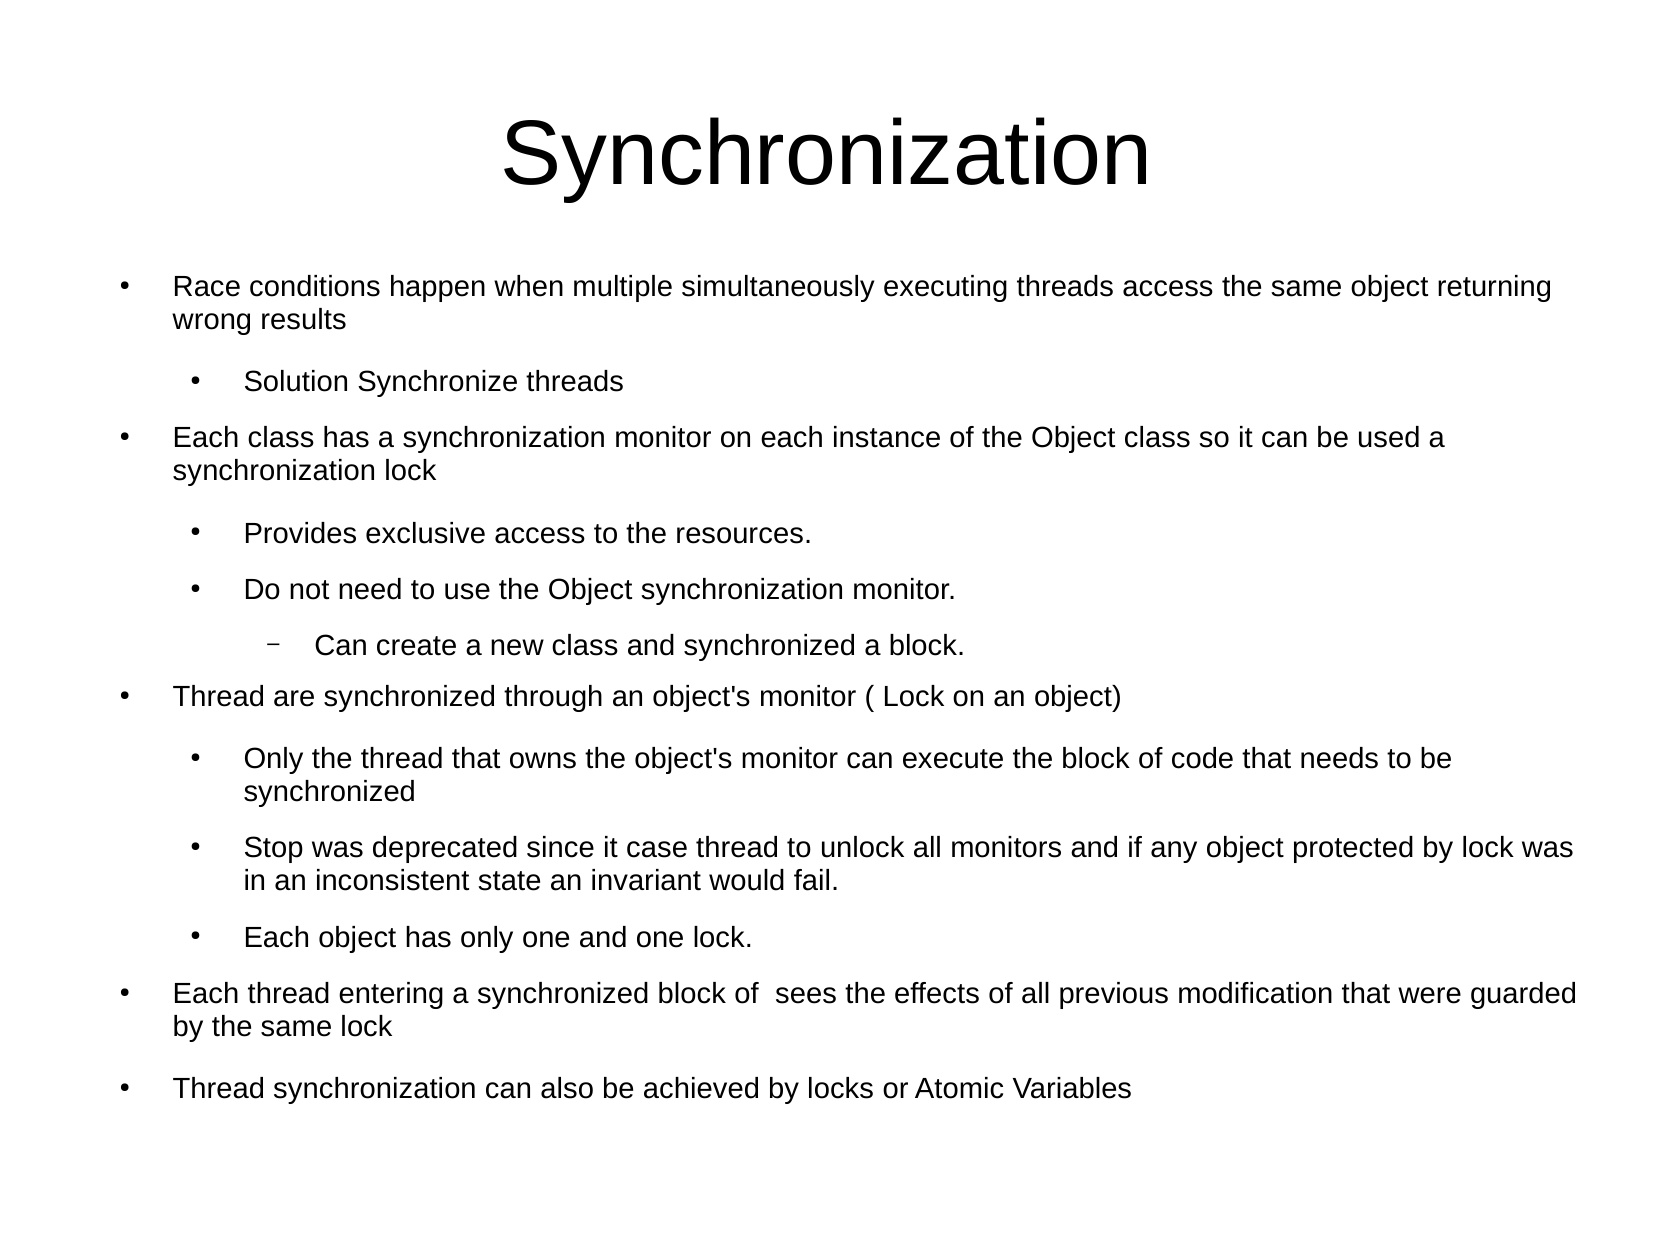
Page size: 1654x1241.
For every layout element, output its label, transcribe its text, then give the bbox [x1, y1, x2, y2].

list Race conditions happen when multiple simultaneously executing threads access the same object returning wrong results Solution Synchronize threads Each class has a synchronization monitor on each instance of the Object class so it can be used a synchronization lock Provides exclusive access to the resources. Do not need to use the Object synchronization monitor. Can create a new class and synchronized a block. Thread are synchronized through an object's monitor ( Lock on an object) Only the thread that owns the object's monitor can execute the block of code that needs to be synchronized Stop was deprecated since it case thread to unlock all monitors and if any object protected by lock was in an inconsistent state an invariant would fail. Each object has only one and one lock. Each thread entering a synchronized block of sees the effects of all previous modification that were guarded by the same lock Thread synchronization can also be achieved by locks or Atomic Variables [101, 270, 1591, 1216]
title Synchronization [82, 49, 1571, 257]
